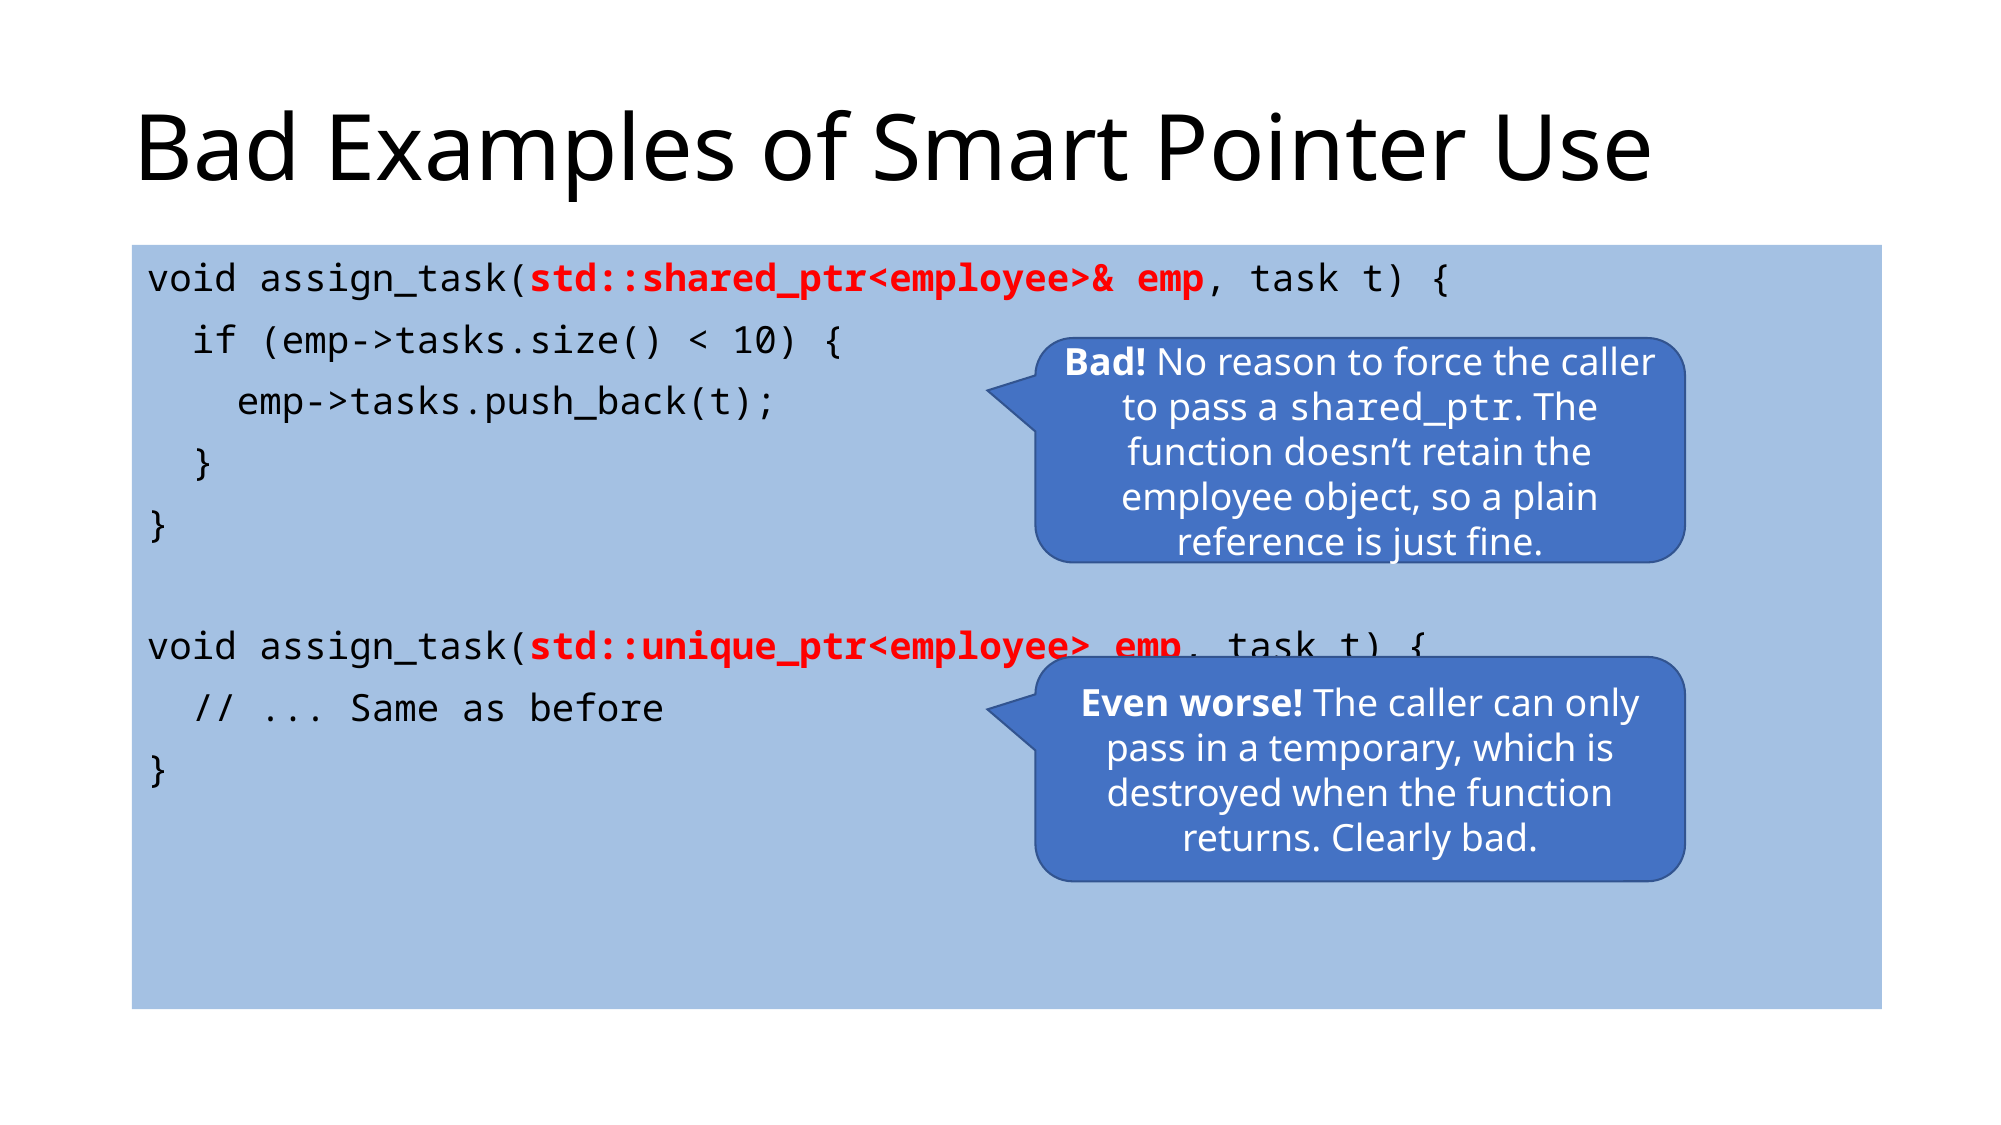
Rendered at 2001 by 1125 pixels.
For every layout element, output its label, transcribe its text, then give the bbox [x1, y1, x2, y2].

text_box Bad! No reason to force the caller to pass a shared_ptr. The function doesn’t retain the employee object, so a plain reference is just fine. [987, 338, 1686, 563]
list void assign_task(std::shared_ptr<employee>& emp, task t) { if (emp->tasks.size() < 10) { emp->tasks.push_back(t); } } void assign_task(std::unique_ptr<employee> emp, task t) { // ... Same as before } [131, 244, 1882, 1010]
text_box Even worse! The caller can only pass in a temporary, which is destroyed when the function returns. Clearly bad. [987, 656, 1686, 882]
title Bad Examples of Smart Pointer Use [133, 90, 1867, 209]
